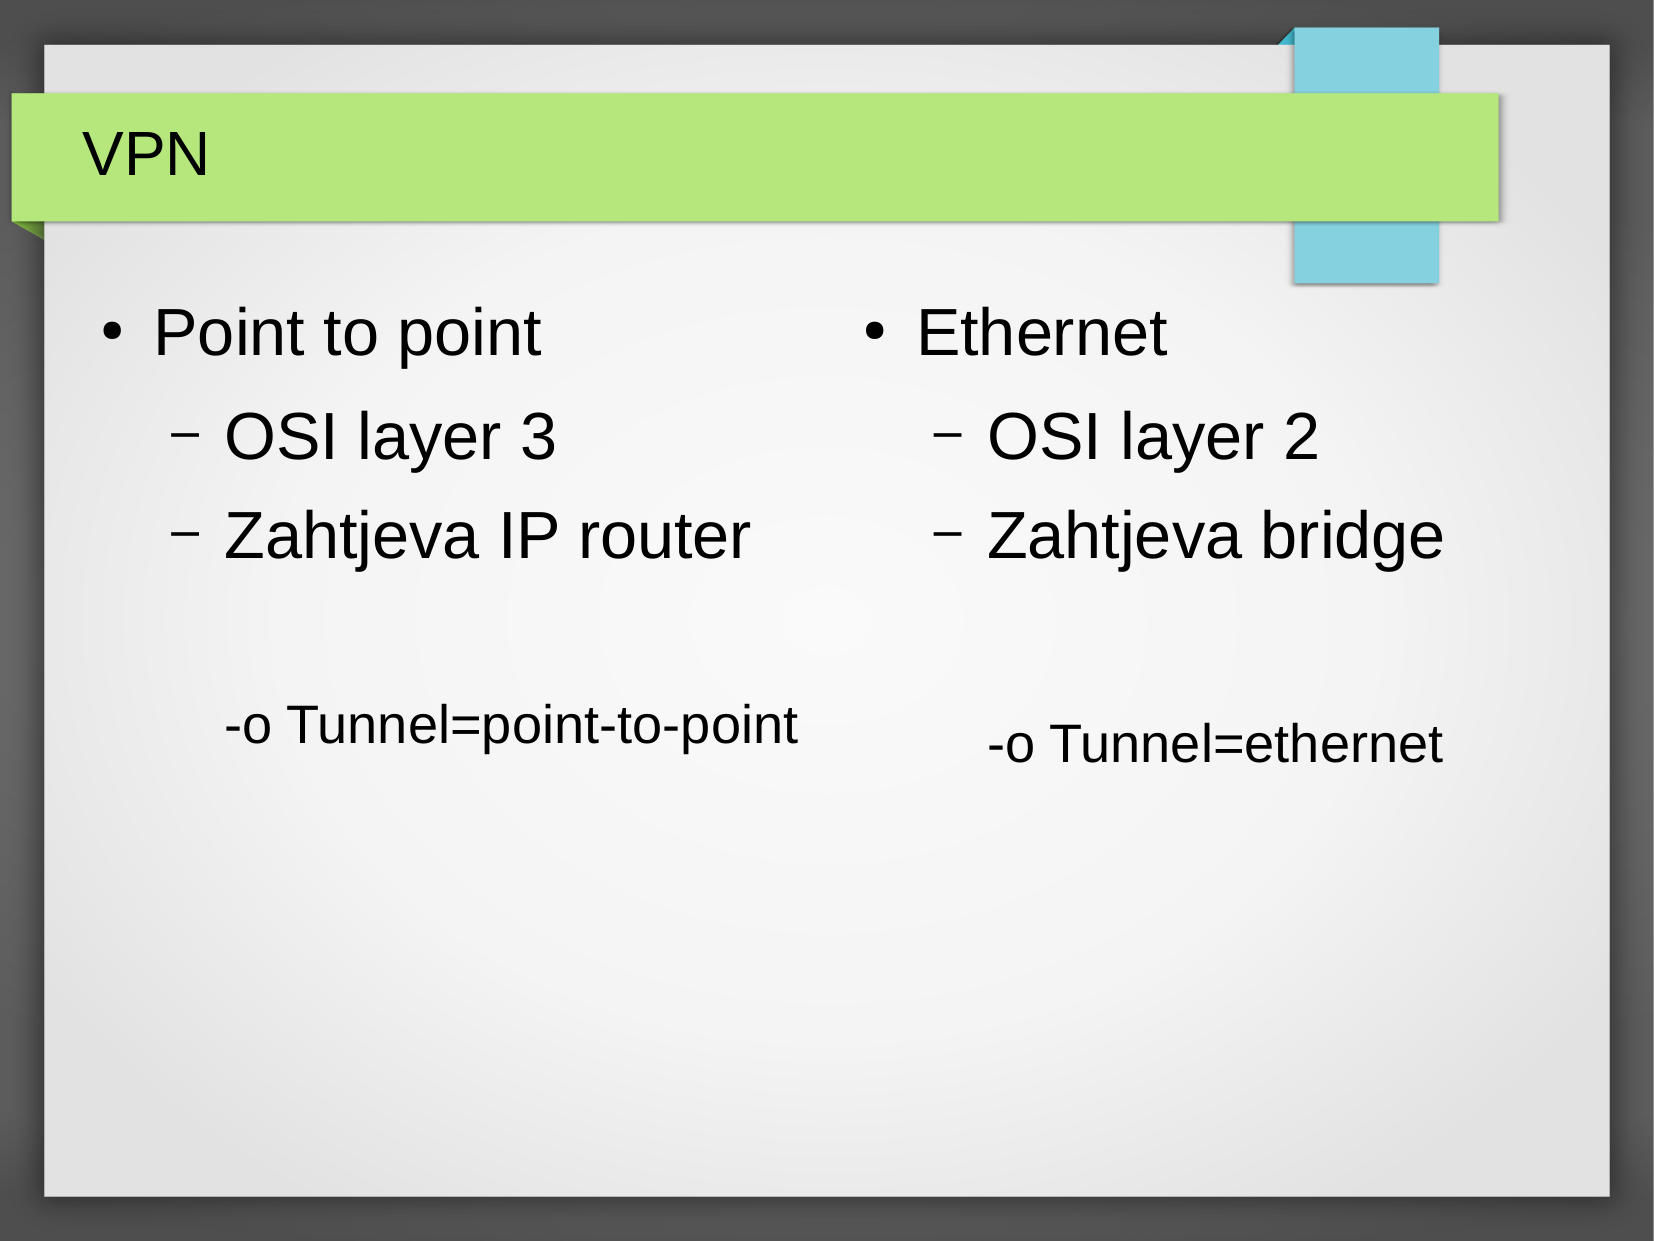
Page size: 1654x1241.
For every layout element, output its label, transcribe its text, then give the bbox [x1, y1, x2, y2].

title VPN [82, 94, 1264, 213]
list Ethernet OSI layer 2 Zahtjeva bridge -o Tunnel=ethernet [845, 295, 1572, 1015]
picture [0, 0, 1654, 1241]
list Point to point OSI layer 3 Zahtjeva IP router -o Tunnel=point-to-point [82, 295, 809, 1015]
